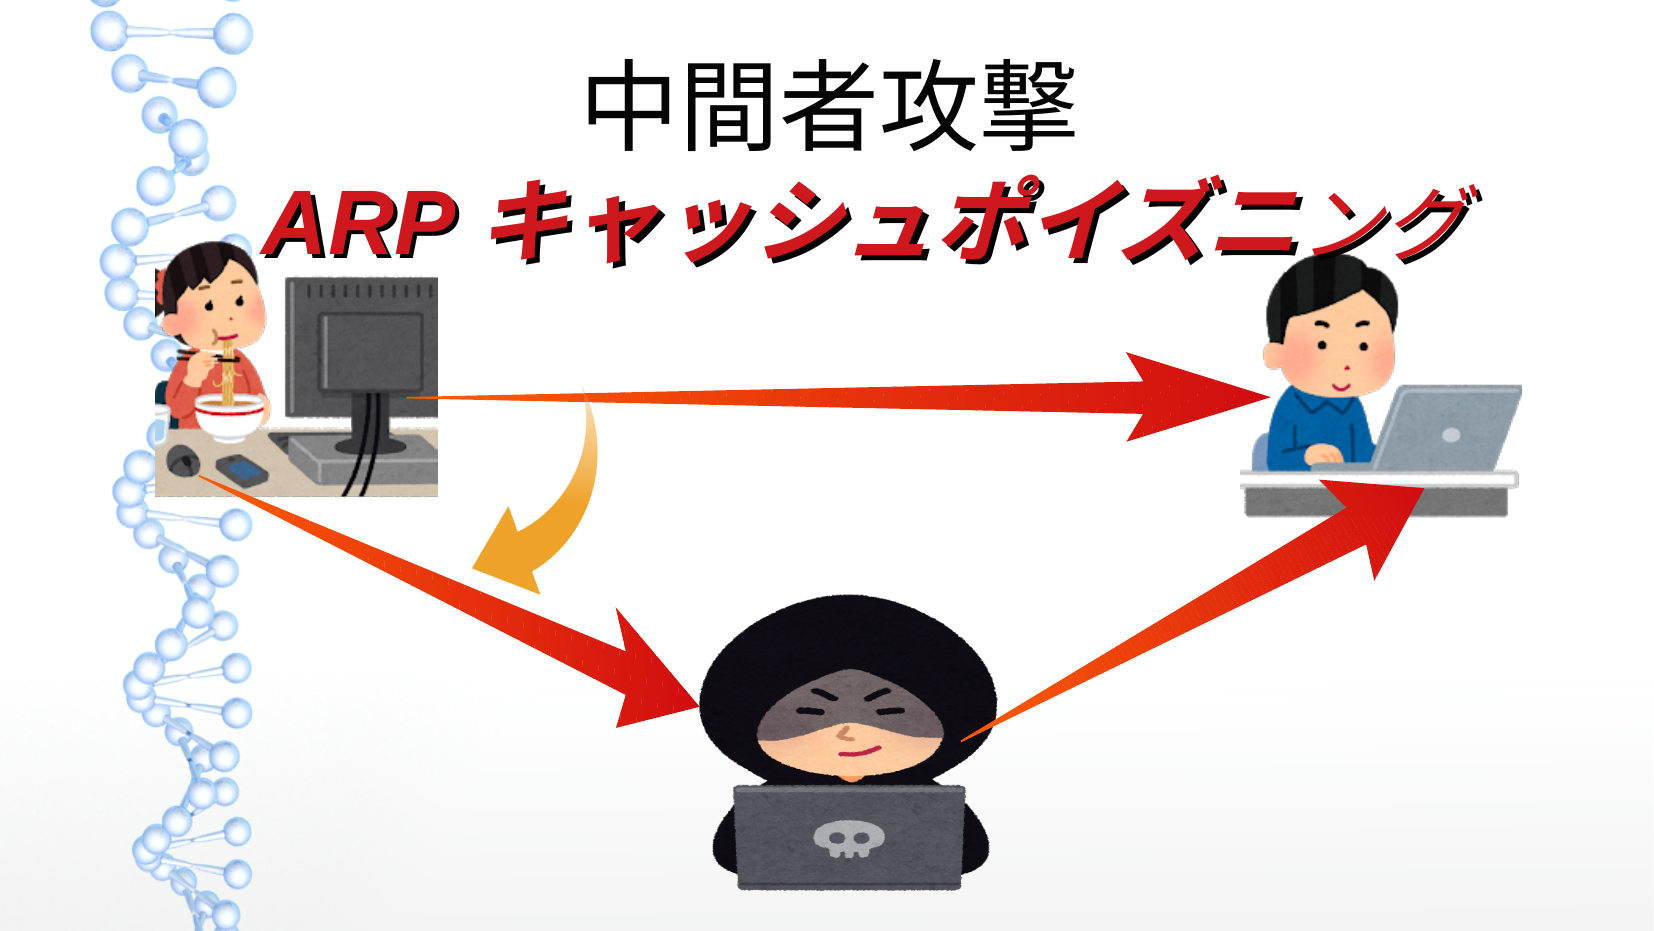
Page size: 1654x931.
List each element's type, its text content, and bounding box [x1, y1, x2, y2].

title 中間者攻撃 [165, 23, 1495, 178]
picture [0, 0, 1654, 931]
text_box ARPキャッシュポイズニング [177, 140, 1536, 415]
